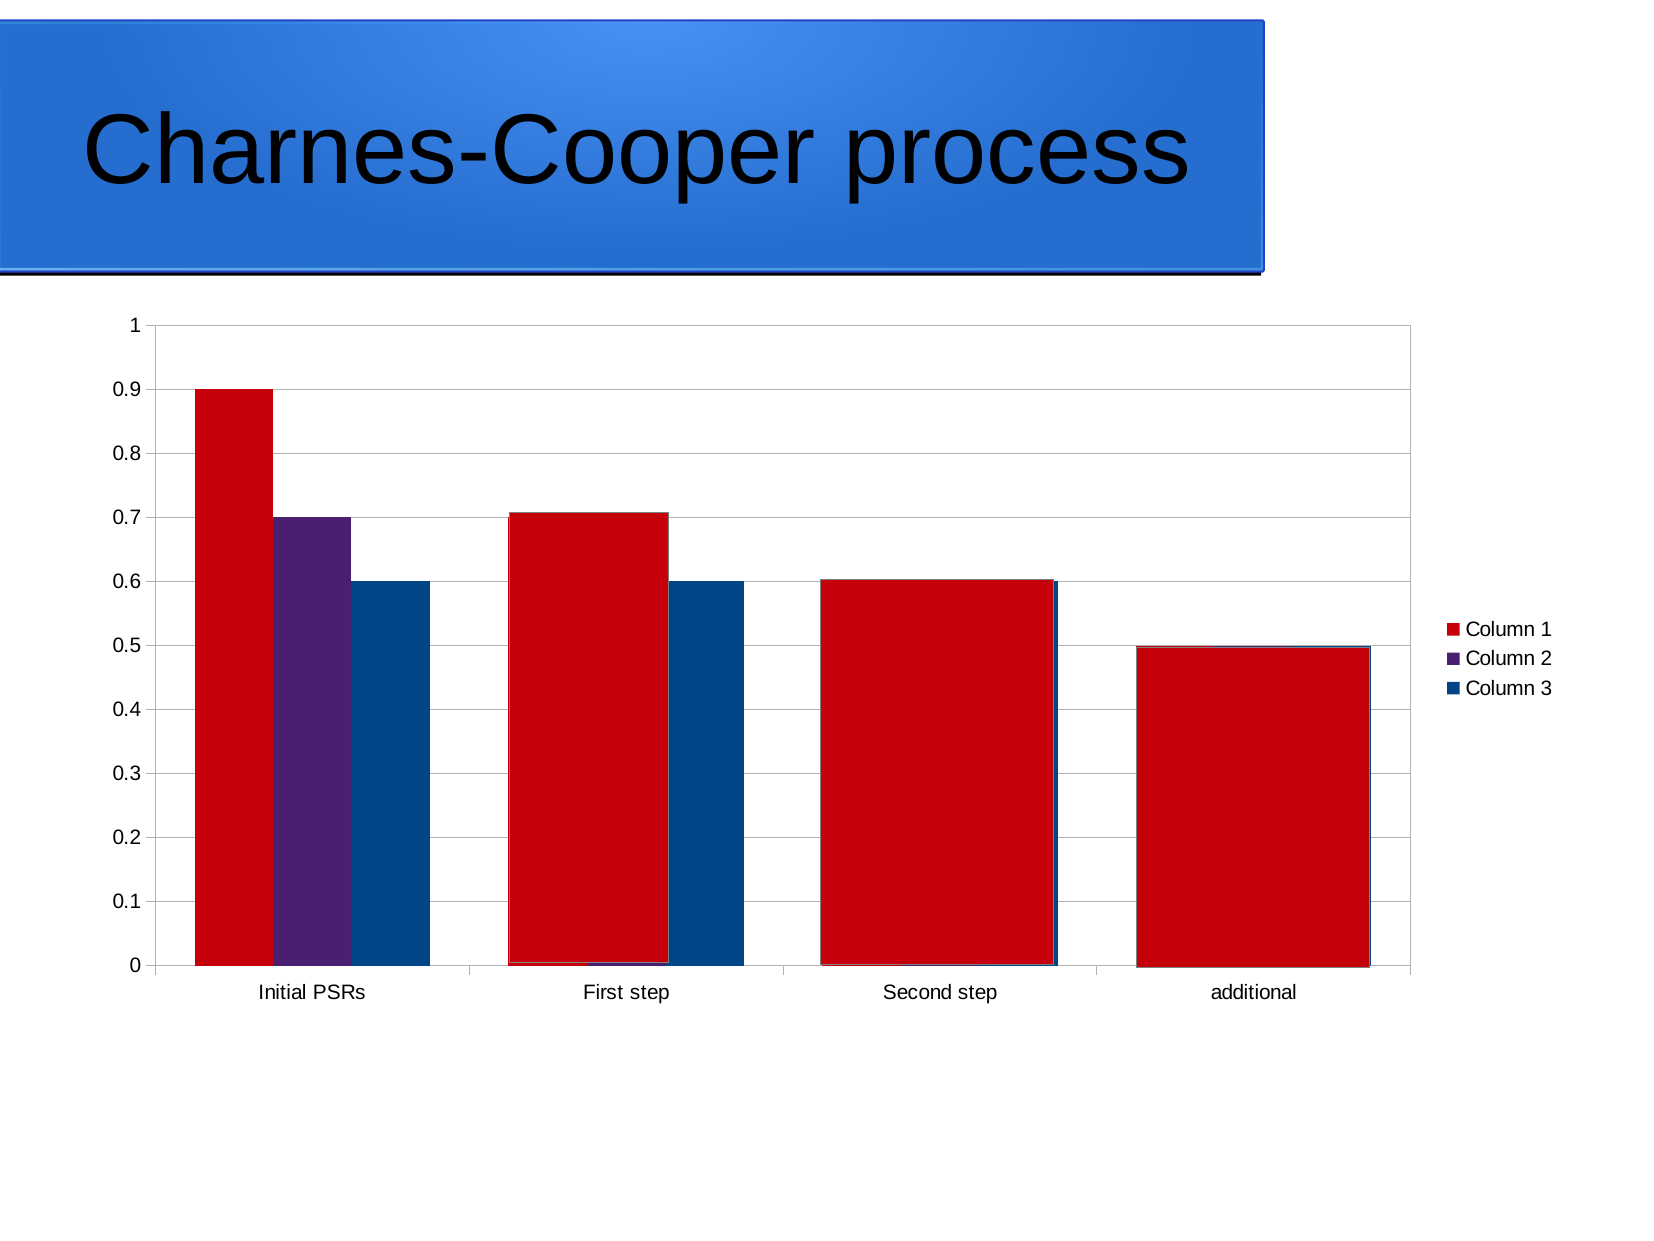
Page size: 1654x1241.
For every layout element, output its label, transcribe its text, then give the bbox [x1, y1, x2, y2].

title Charnes-Cooper process [82, 47, 1235, 252]
text_box [1136, 647, 1370, 968]
text_box [820, 579, 1054, 965]
text_box [509, 512, 669, 963]
chart [82, 299, 1571, 1019]
